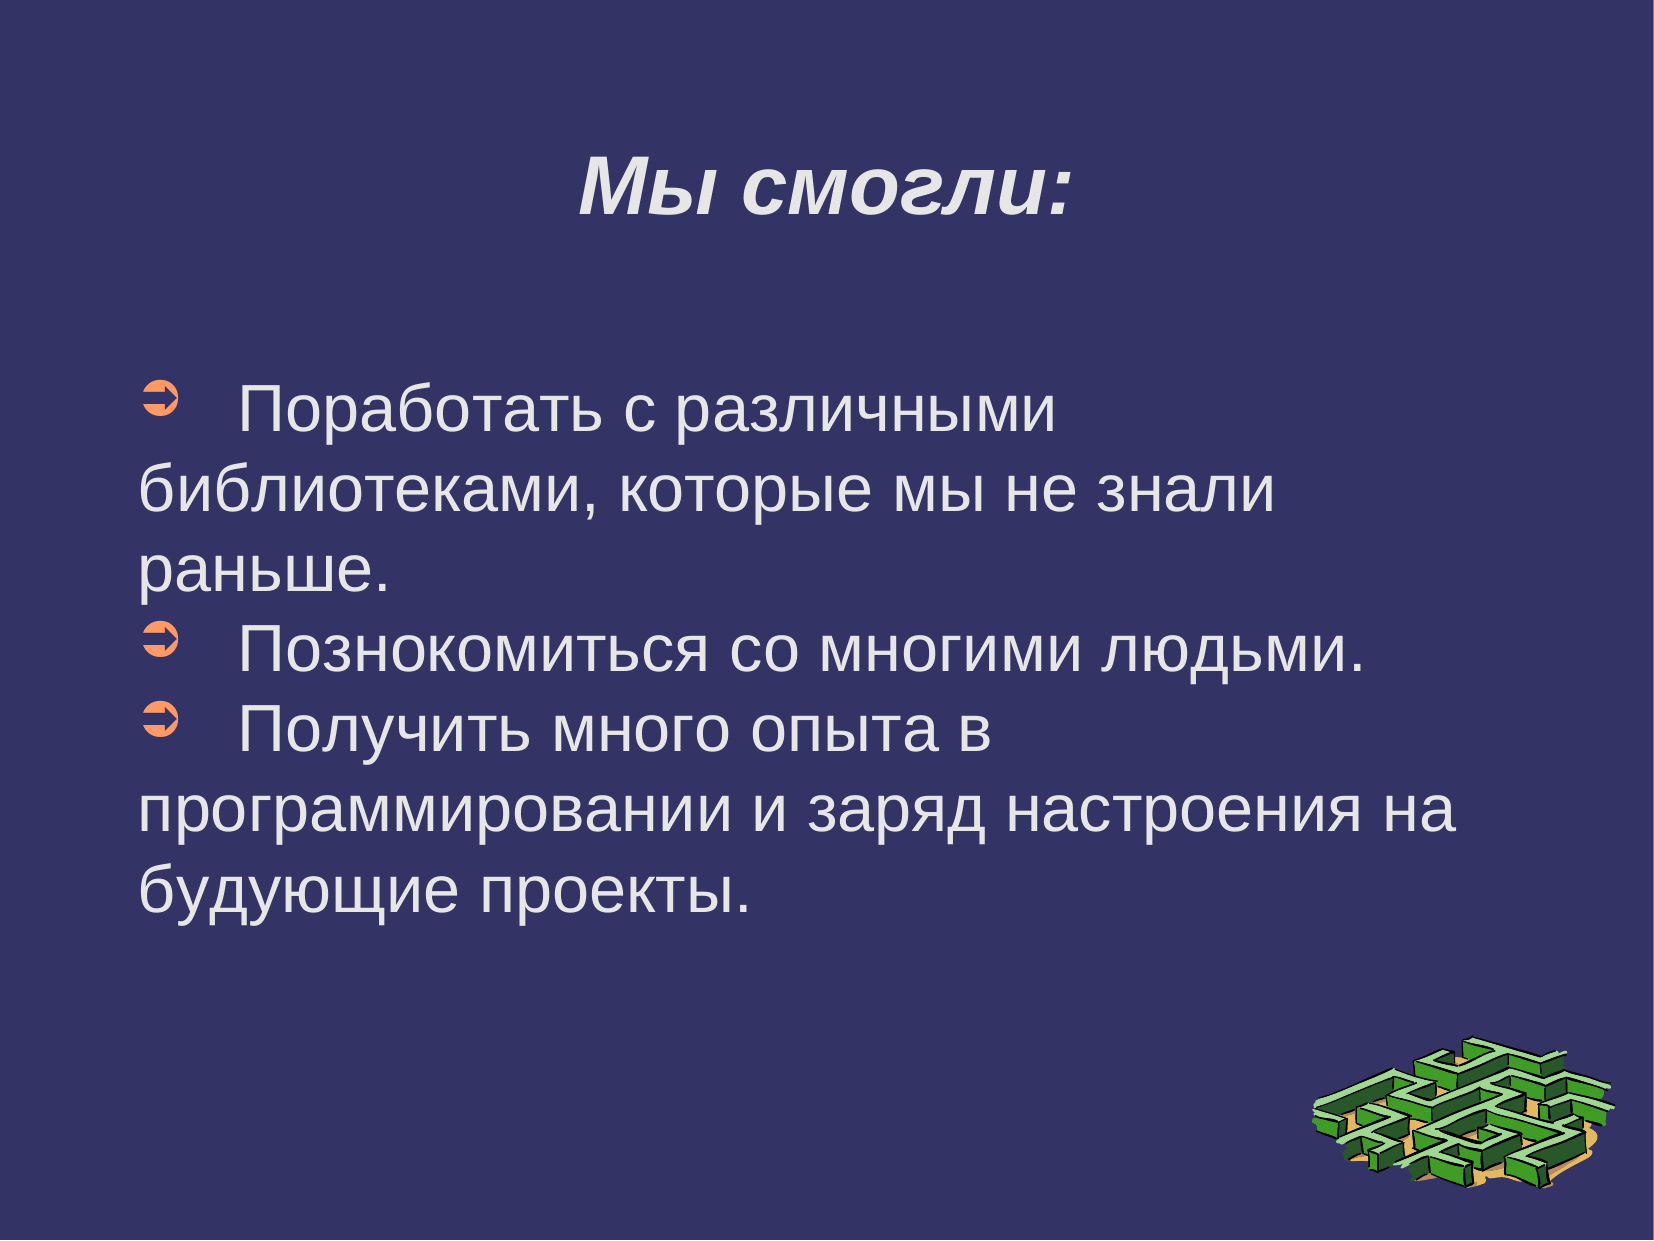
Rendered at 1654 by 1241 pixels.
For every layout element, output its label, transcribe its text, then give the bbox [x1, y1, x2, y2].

title Мы смогли: [120, 130, 1533, 232]
list Поработать с различными библиотеками, которые мы не знали раньше. Познокомиться со многими людьми. Получить много опыта в программировании и заряд настроения на будующие проекты. [137, 364, 1505, 1113]
